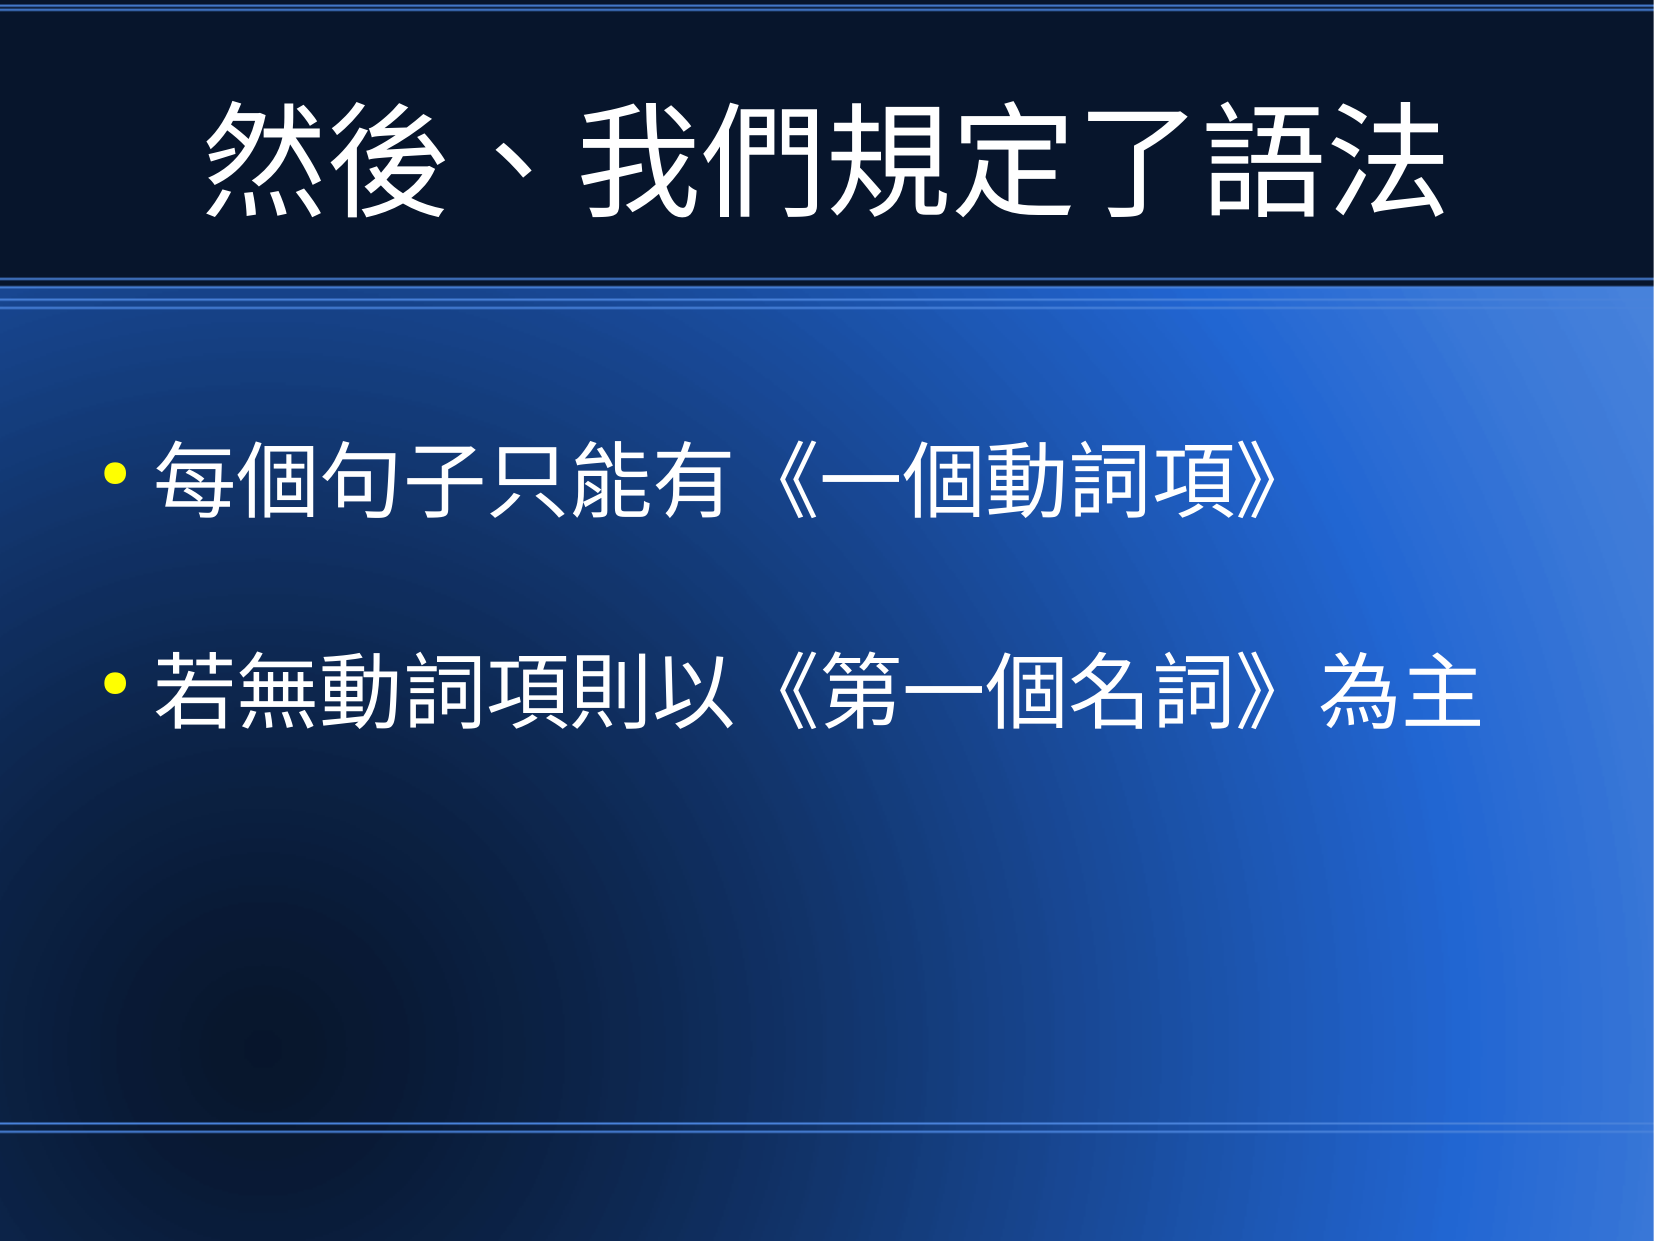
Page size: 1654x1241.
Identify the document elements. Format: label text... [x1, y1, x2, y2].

picture [0, 0, 1654, 1241]
title 然後、我們規定了語法 [82, 49, 1571, 257]
list 每個句子只能有《一個動詞項》 若無動詞項則以《第一個名詞》為主 [82, 355, 1571, 1241]
